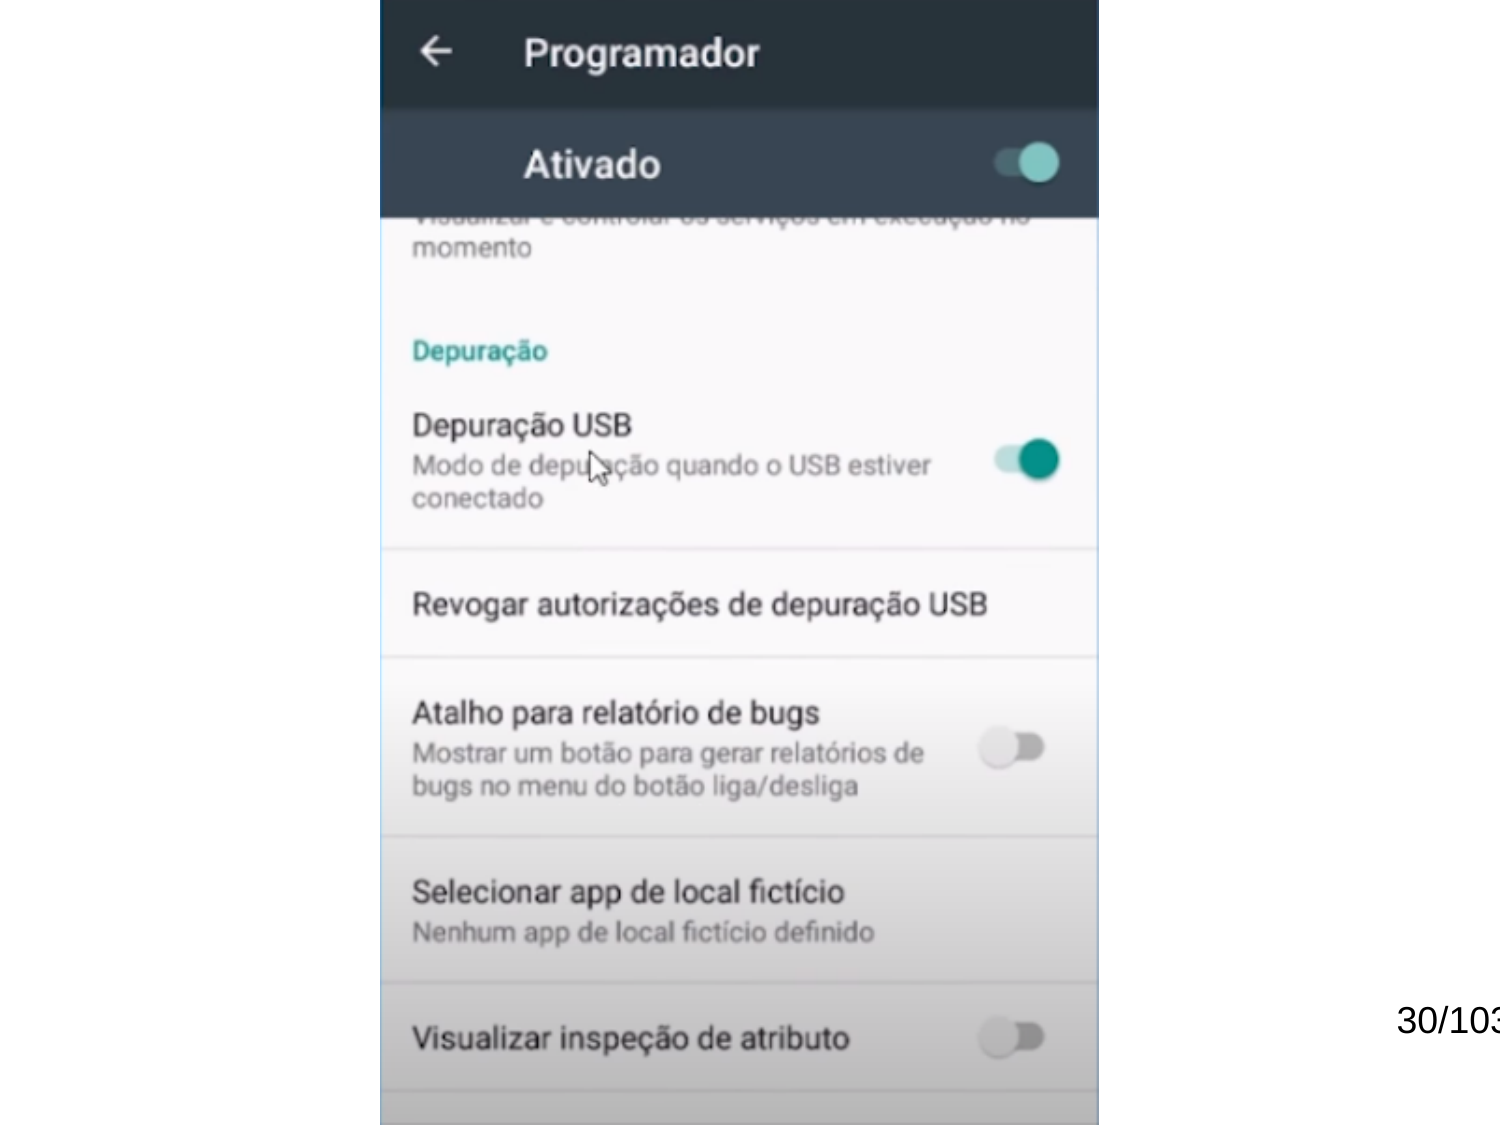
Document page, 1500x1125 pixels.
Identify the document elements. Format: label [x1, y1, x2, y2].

picture [380, 0, 1099, 1125]
